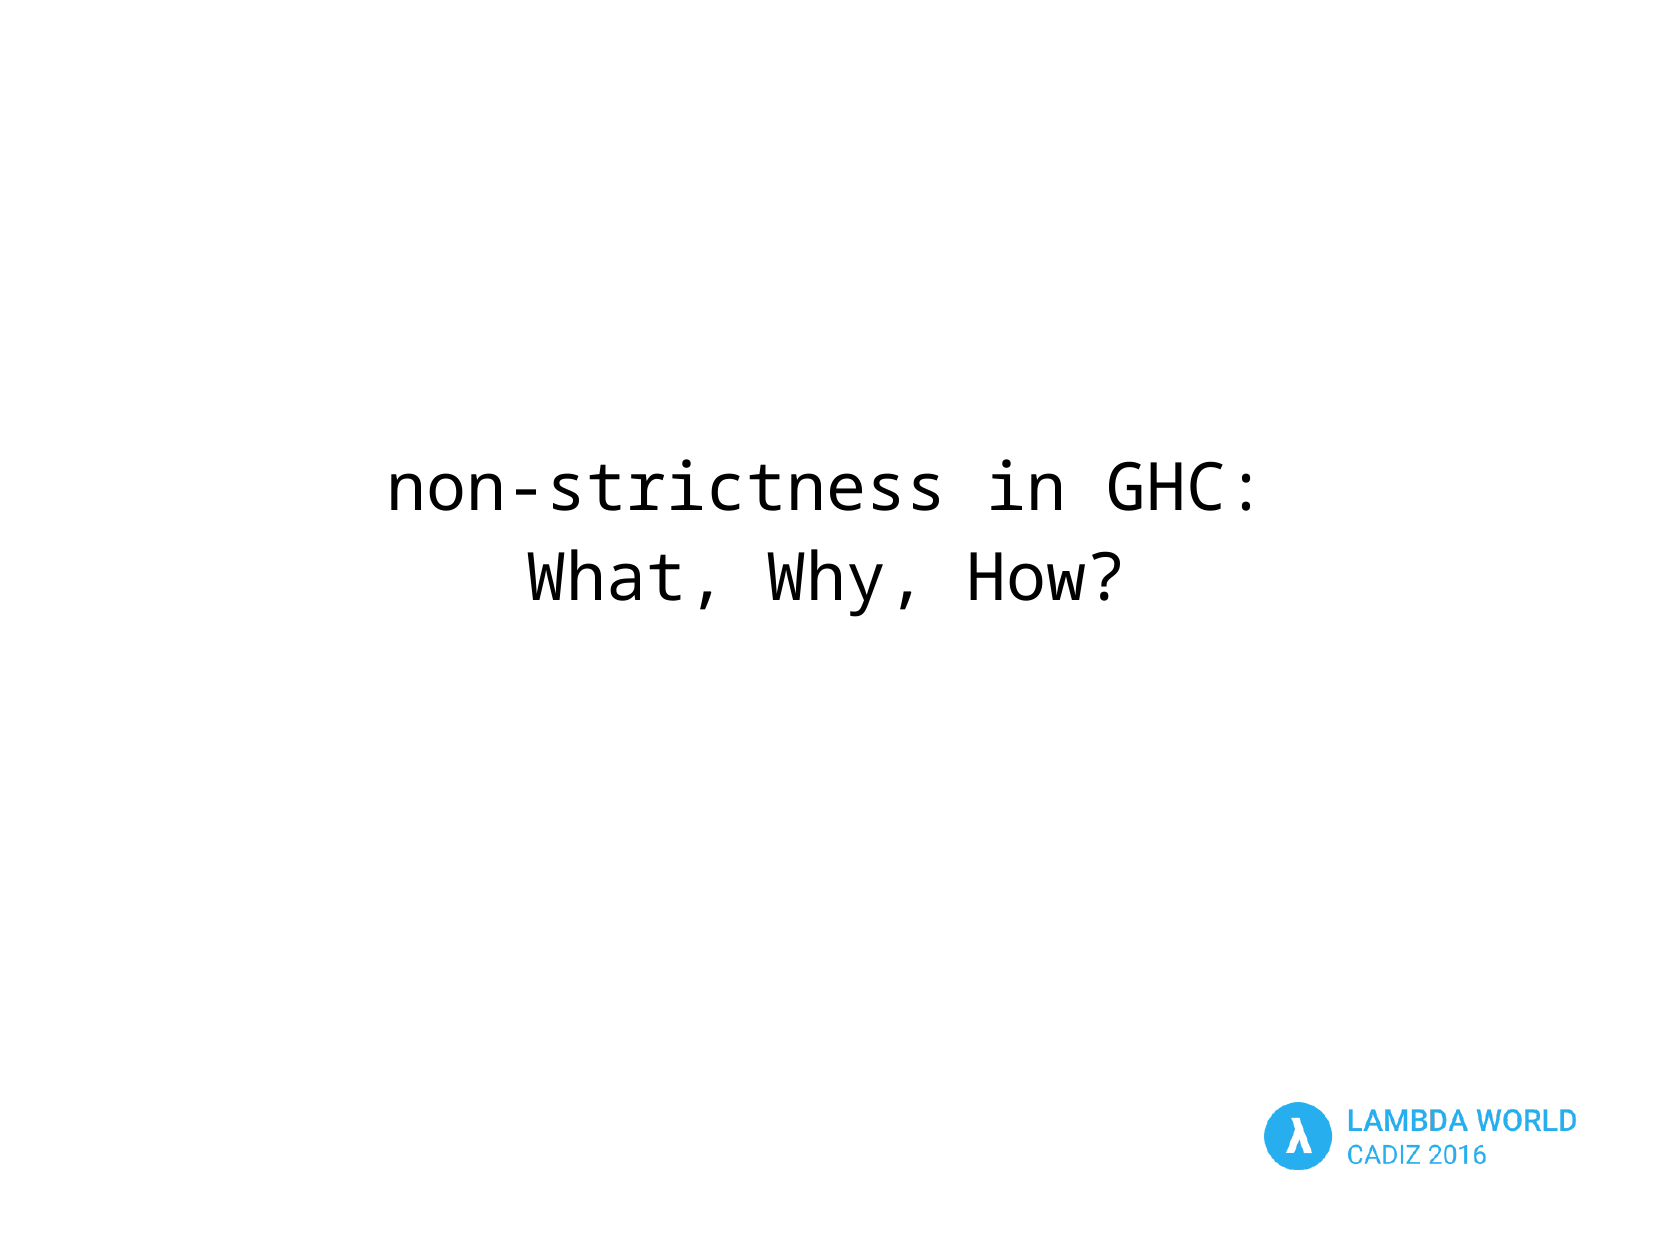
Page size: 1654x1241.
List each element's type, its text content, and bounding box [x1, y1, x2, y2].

picture [1264, 1102, 1576, 1171]
subtitle non-strictness in GHC: What, Why, How? [82, 49, 1571, 1010]
